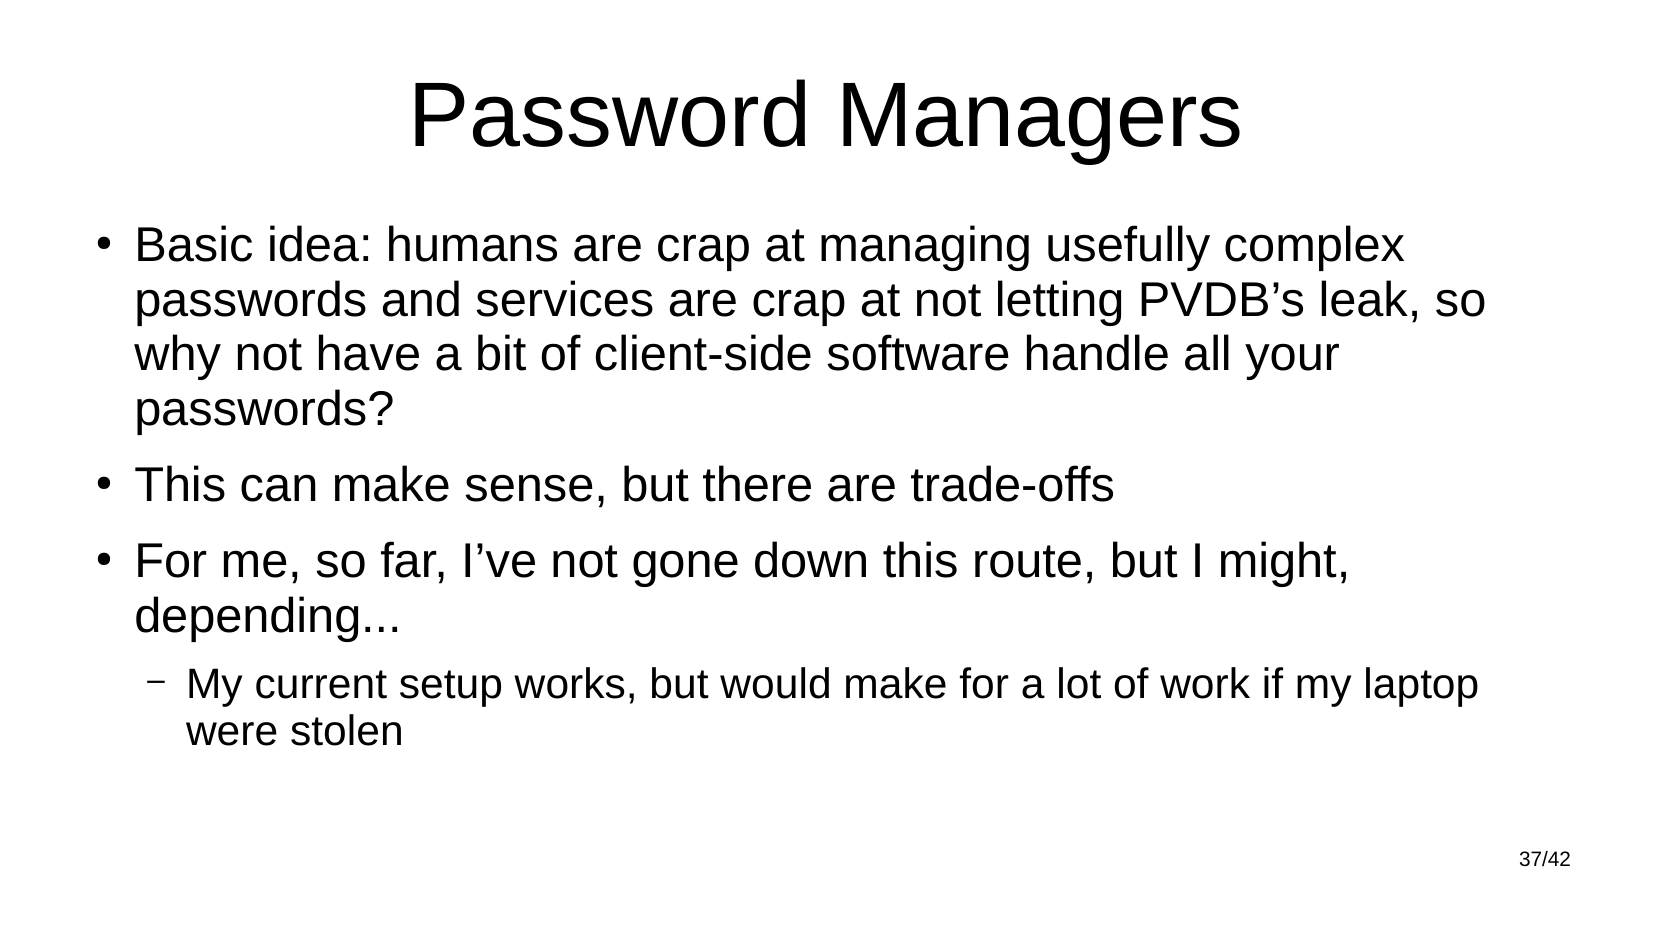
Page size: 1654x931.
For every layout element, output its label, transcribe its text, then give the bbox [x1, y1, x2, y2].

title Password Managers [82, 37, 1571, 193]
list Basic idea: humans are crap at managing usefully complex passwords and services are crap at not letting PVDB’s leak, so why not have a bit of client-side software handle all your passwords? This can make sense, but there are trade-offs For me, so far, I’ve not gone down this route, but I might, depending... My current setup works, but would make for a lot of work if my laptop were stolen [82, 217, 1571, 758]
